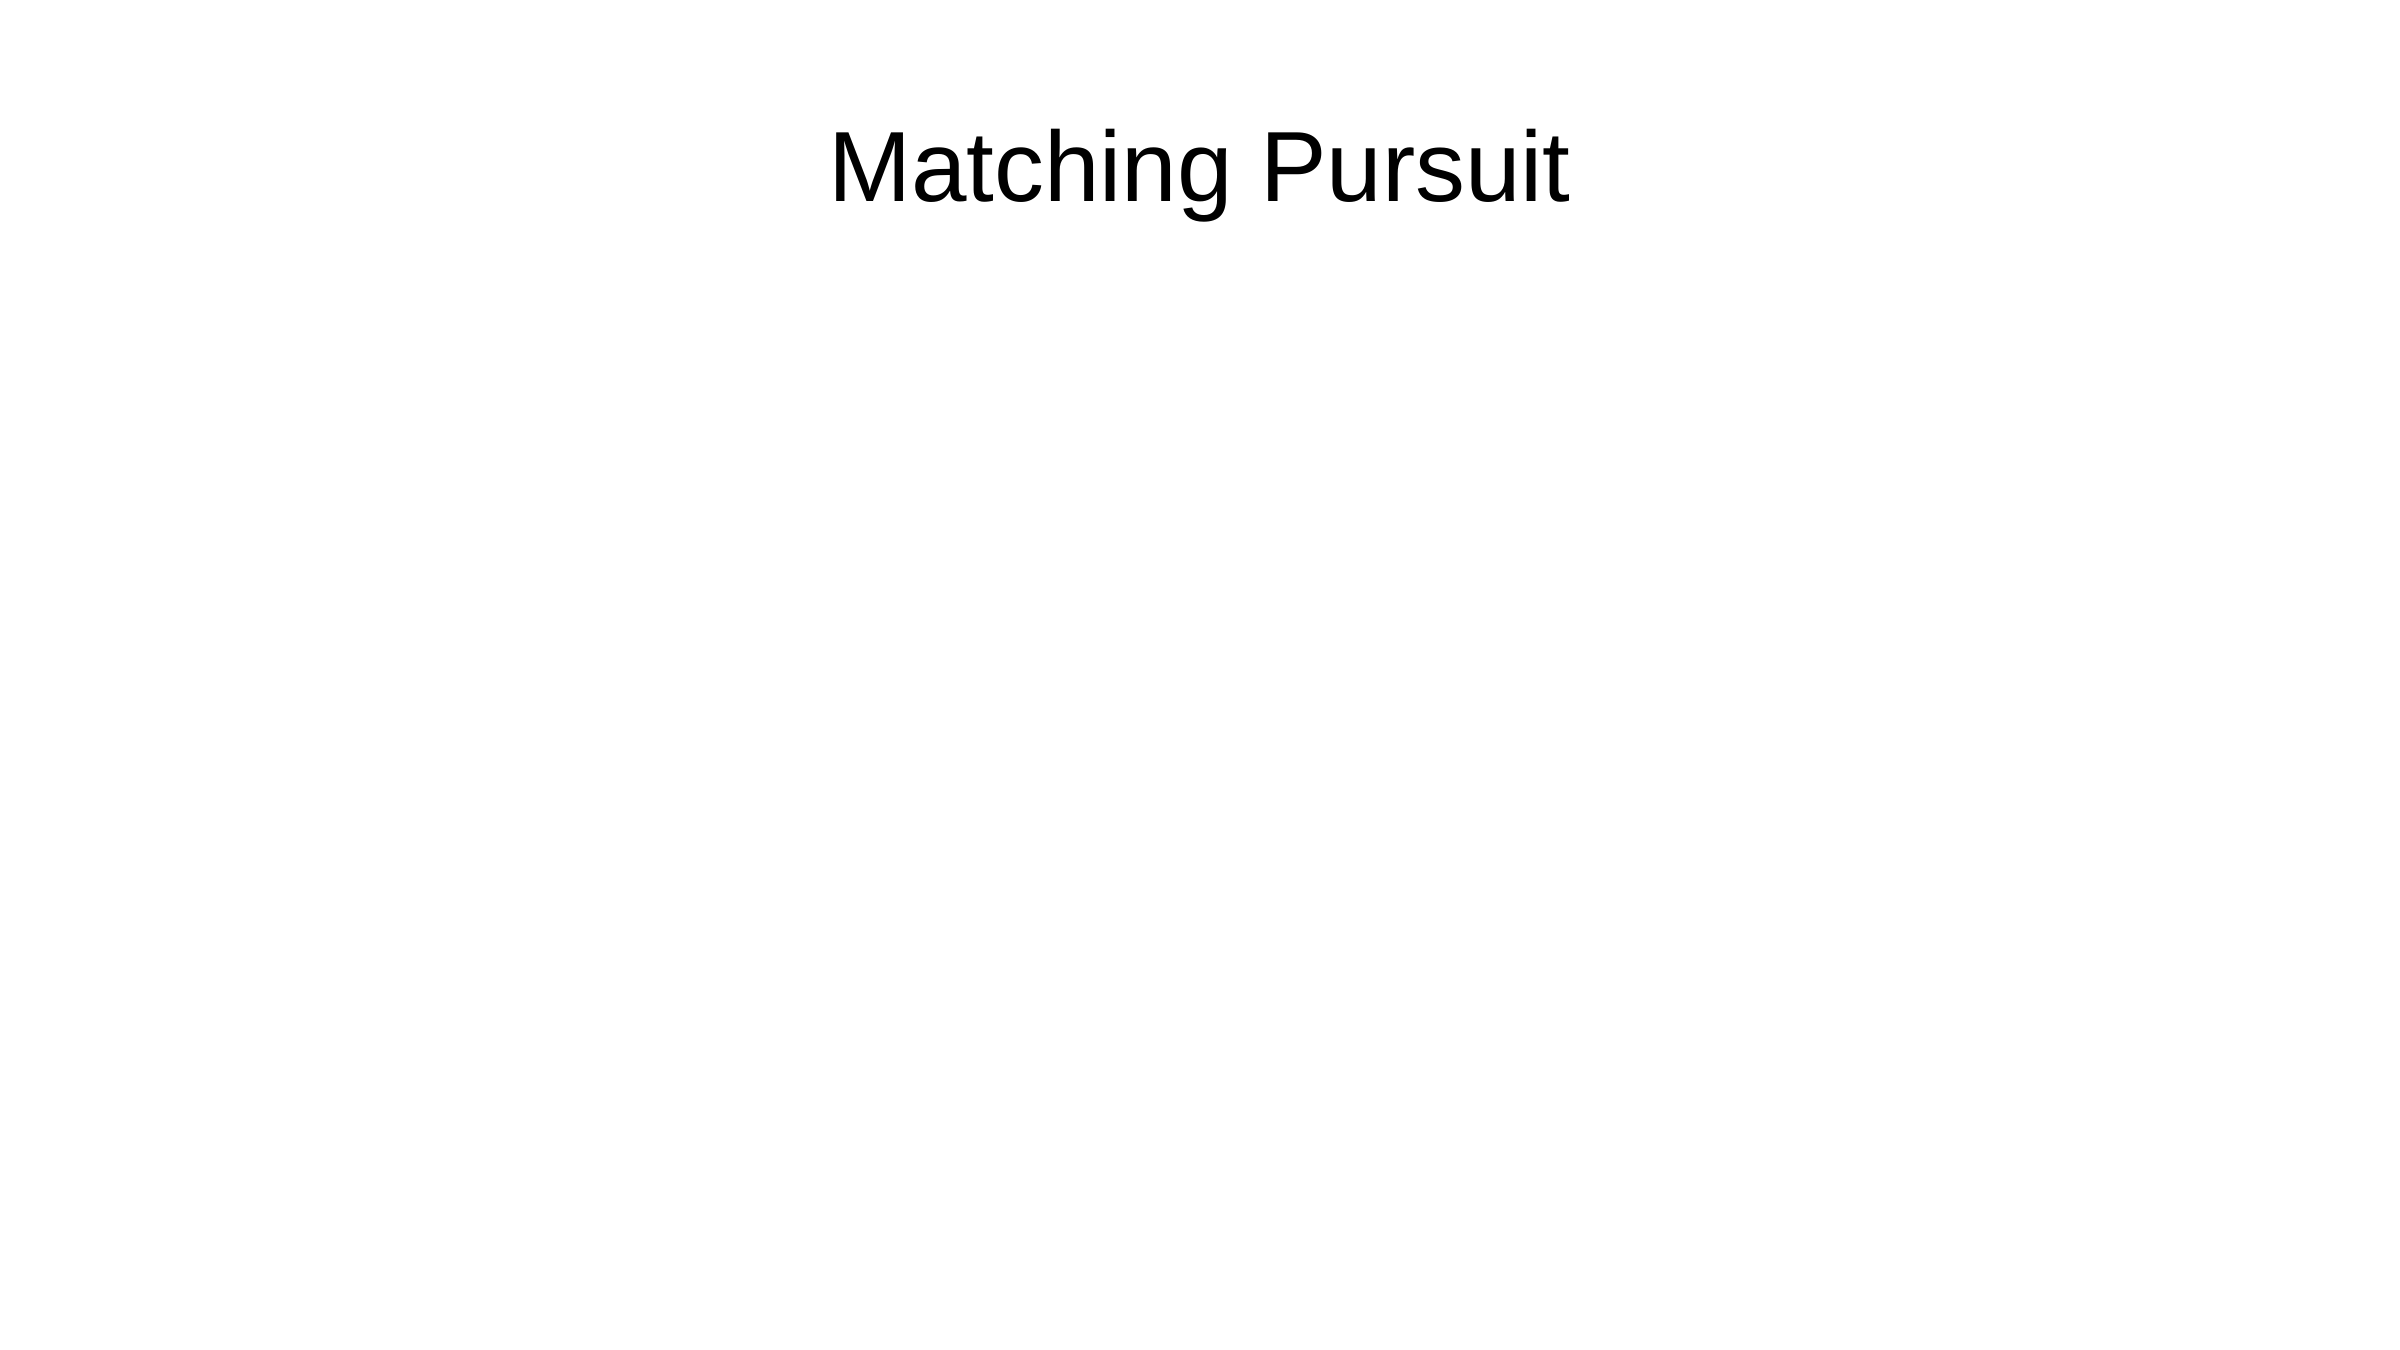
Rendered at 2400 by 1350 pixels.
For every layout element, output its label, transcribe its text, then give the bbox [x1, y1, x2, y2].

title Matching Pursuit [120, 53, 2280, 280]
